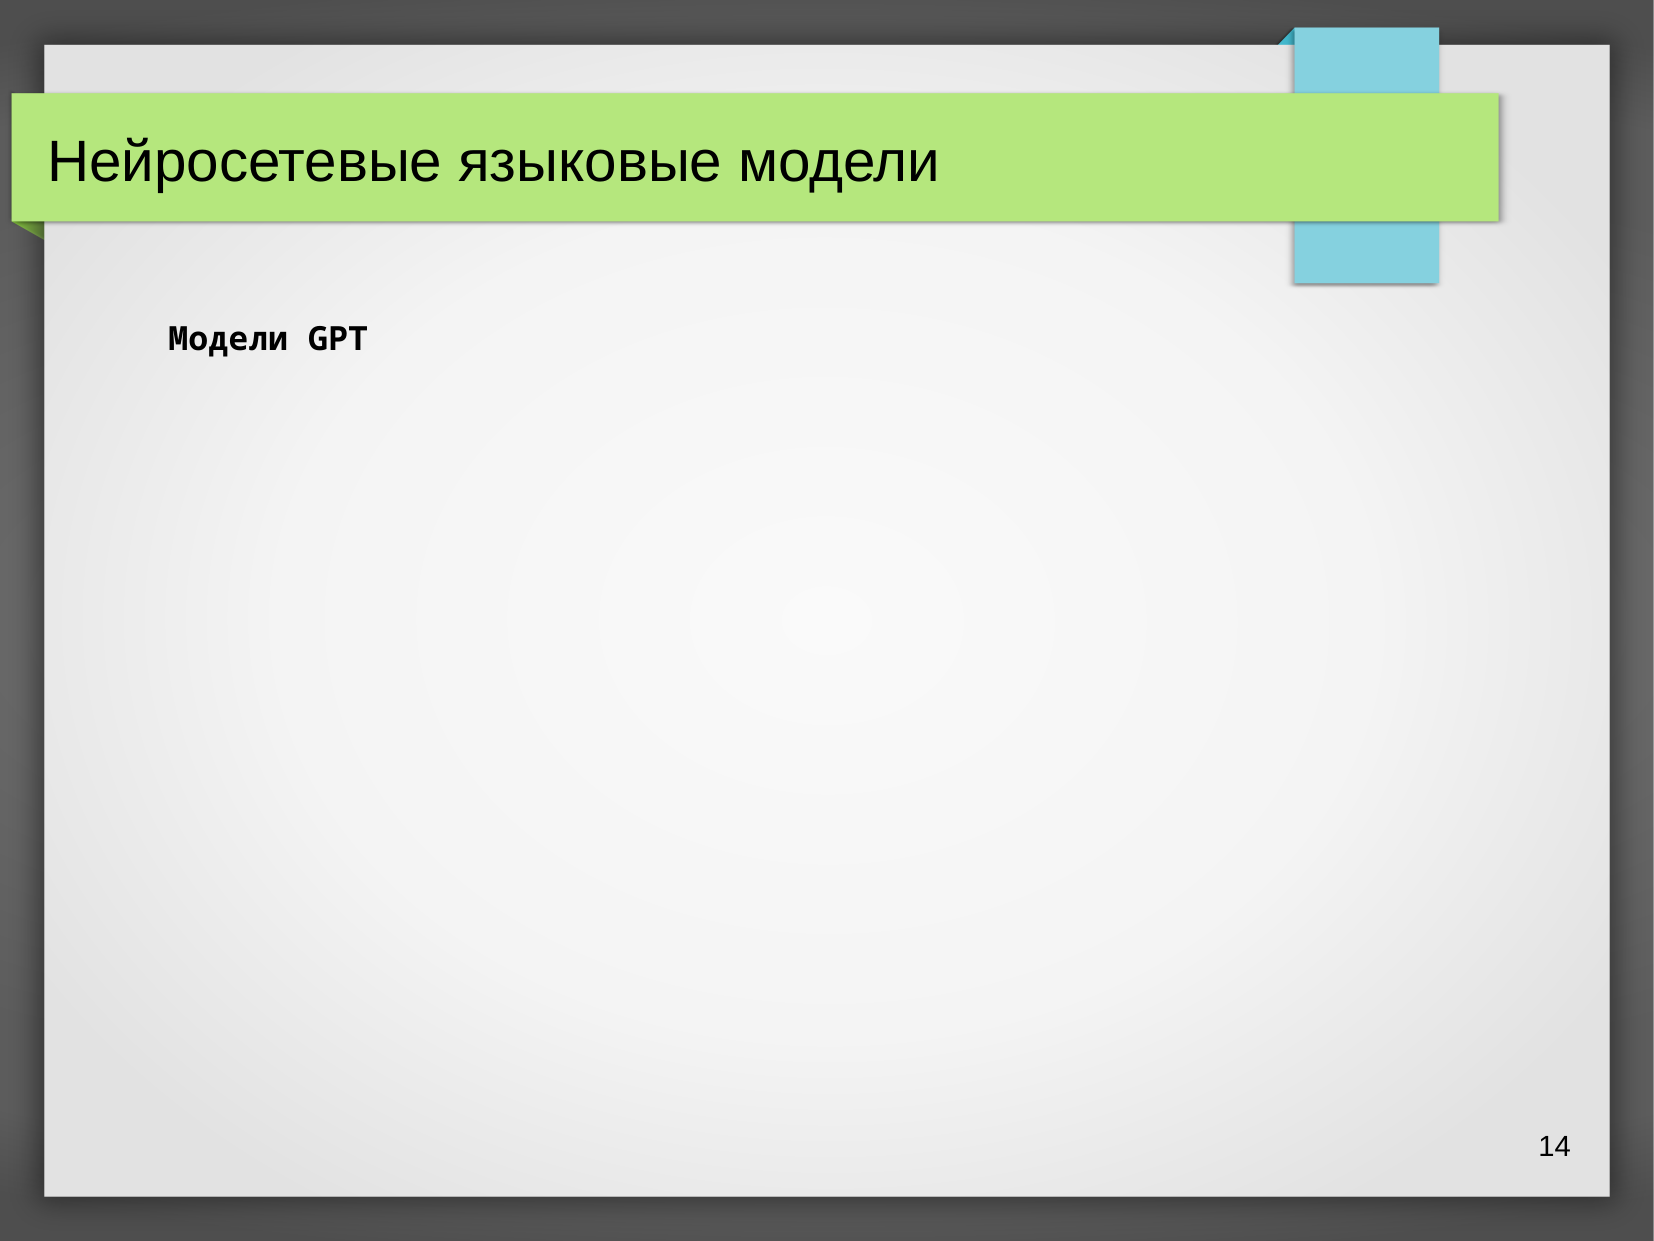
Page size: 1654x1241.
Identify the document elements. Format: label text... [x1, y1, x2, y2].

title Нейросетевые языковые модели [47, 121, 1241, 201]
text_box Модели GPT [153, 307, 1323, 508]
picture [0, 0, 1654, 1241]
